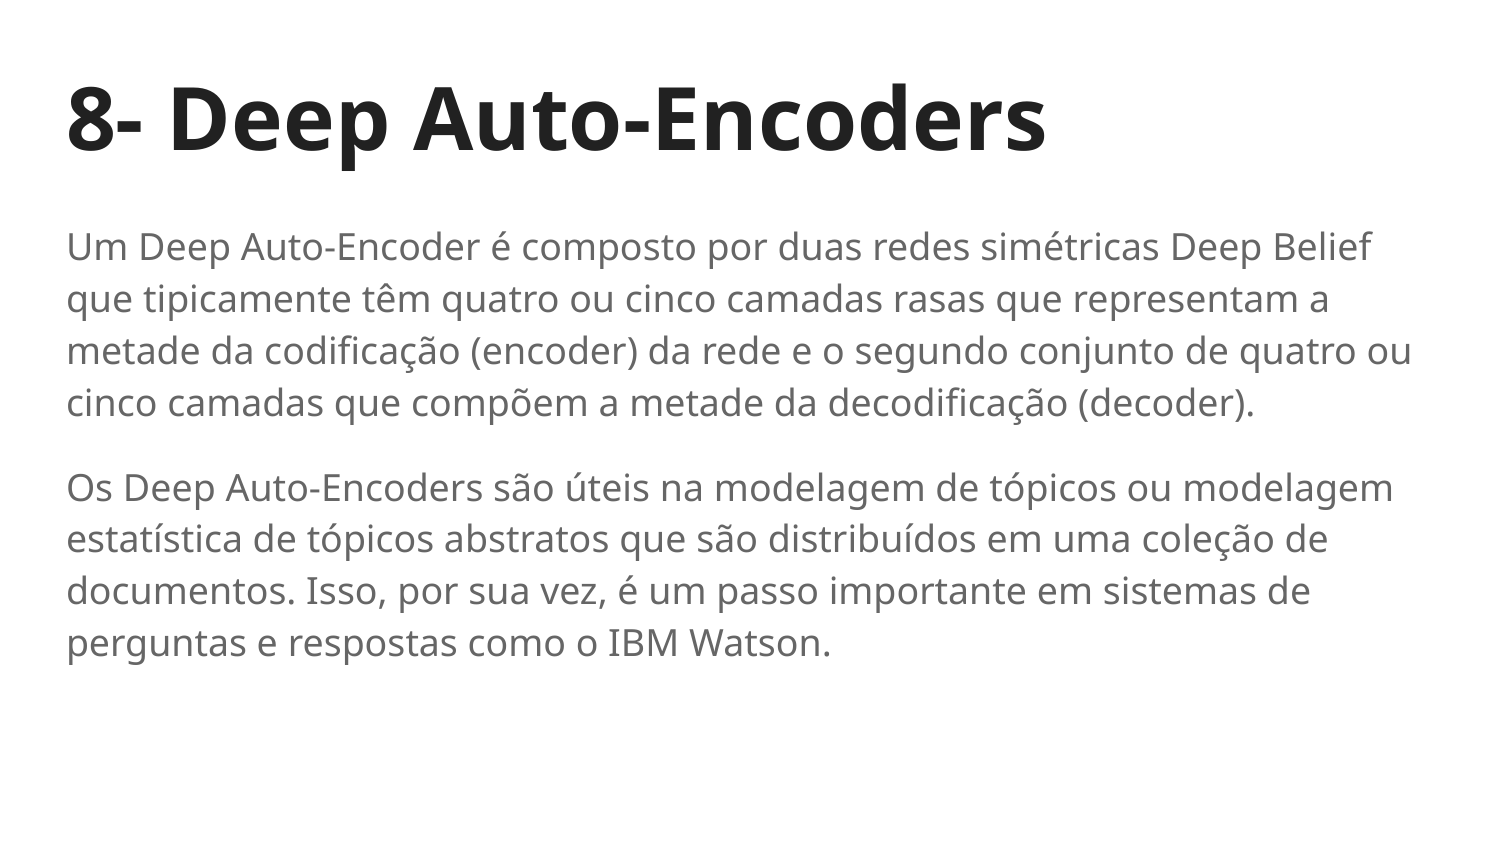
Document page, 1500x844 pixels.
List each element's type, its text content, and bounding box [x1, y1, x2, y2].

title 8- Deep Auto-Encoders [51, 48, 1449, 180]
list Um Deep Auto-Encoder é composto por duas redes simétricas Deep Belief que tipicamente têm quatro ou cinco camadas rasas que representam a metade da codificação (encoder) da rede e o segundo conjunto de quatro ou cinco camadas que compõem a metade da decodificação (decoder). Os Deep Auto-Encoders são úteis na modelagem de tópicos ou modelagem estatística de tópicos abstratos que são distribuídos em uma coleção de documentos. Isso, por sua vez, é um passo importante em sistemas de perguntas e respostas como o IBM Watson. [51, 201, 1449, 750]
